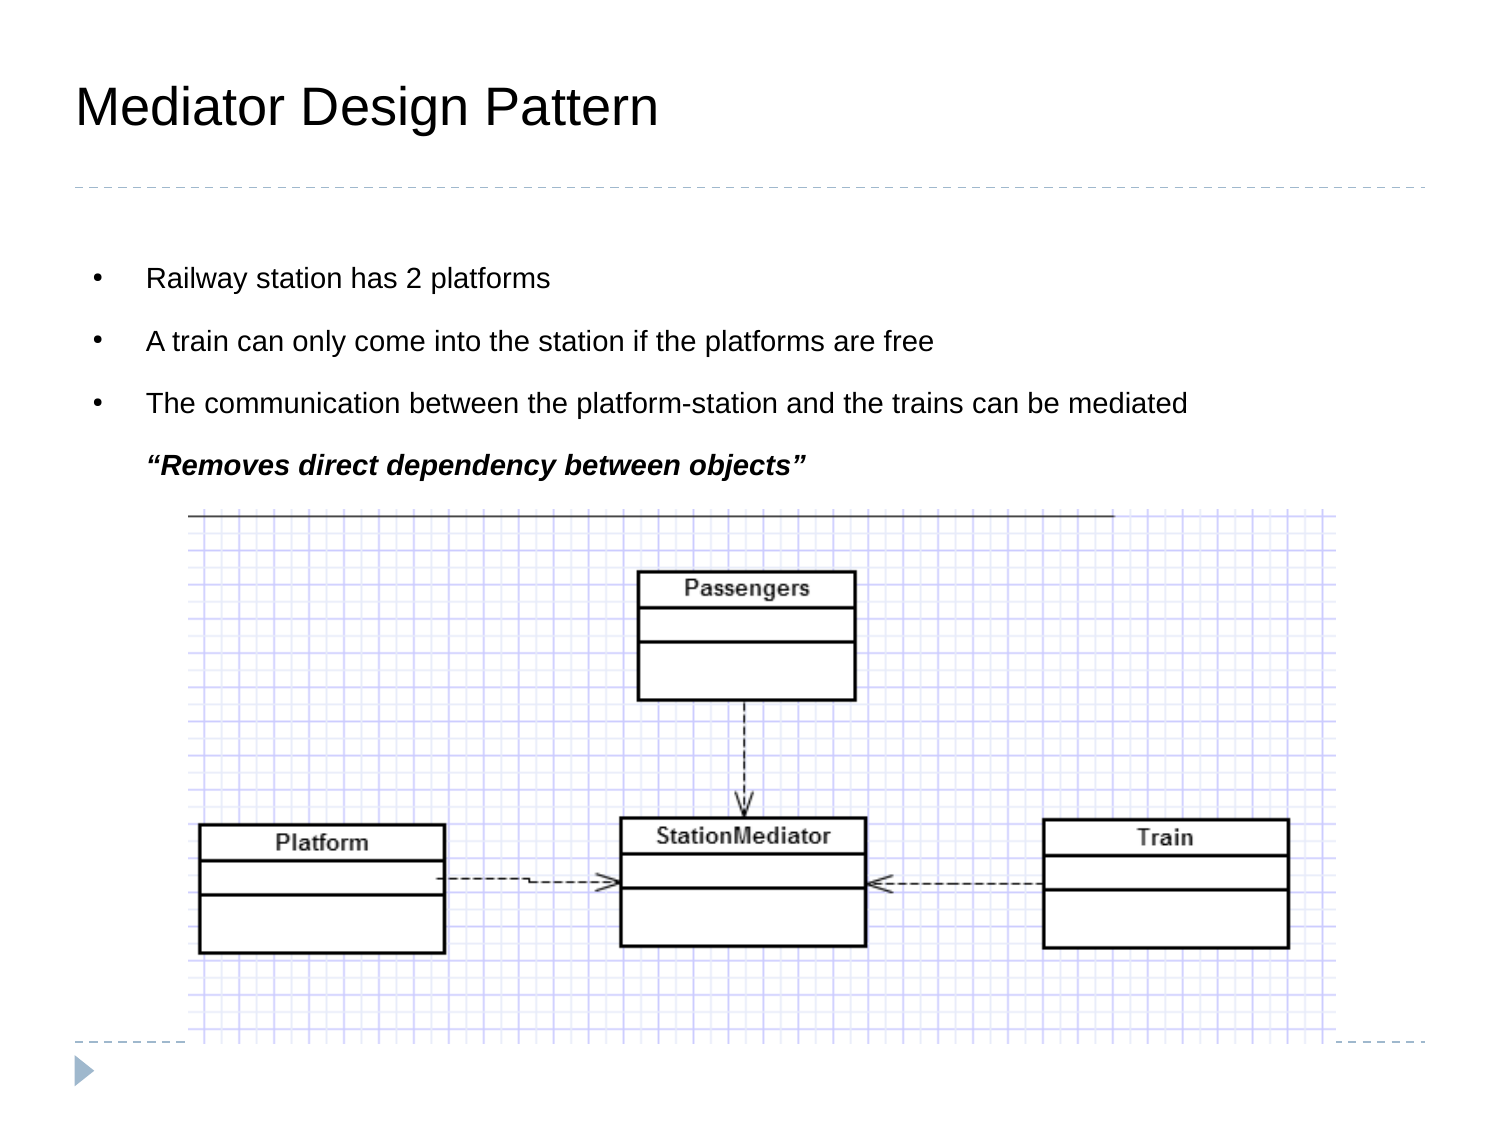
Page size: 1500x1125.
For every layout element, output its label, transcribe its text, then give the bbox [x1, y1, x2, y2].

list Railway station has 2 platforms A train can only come into the station if the platforms are free The communication between the platform-station and the trains can be mediated “Removes direct dependency between objects” [75, 200, 1366, 483]
title Mediator Design Pattern [75, 24, 1425, 188]
picture [188, 509, 1336, 1045]
